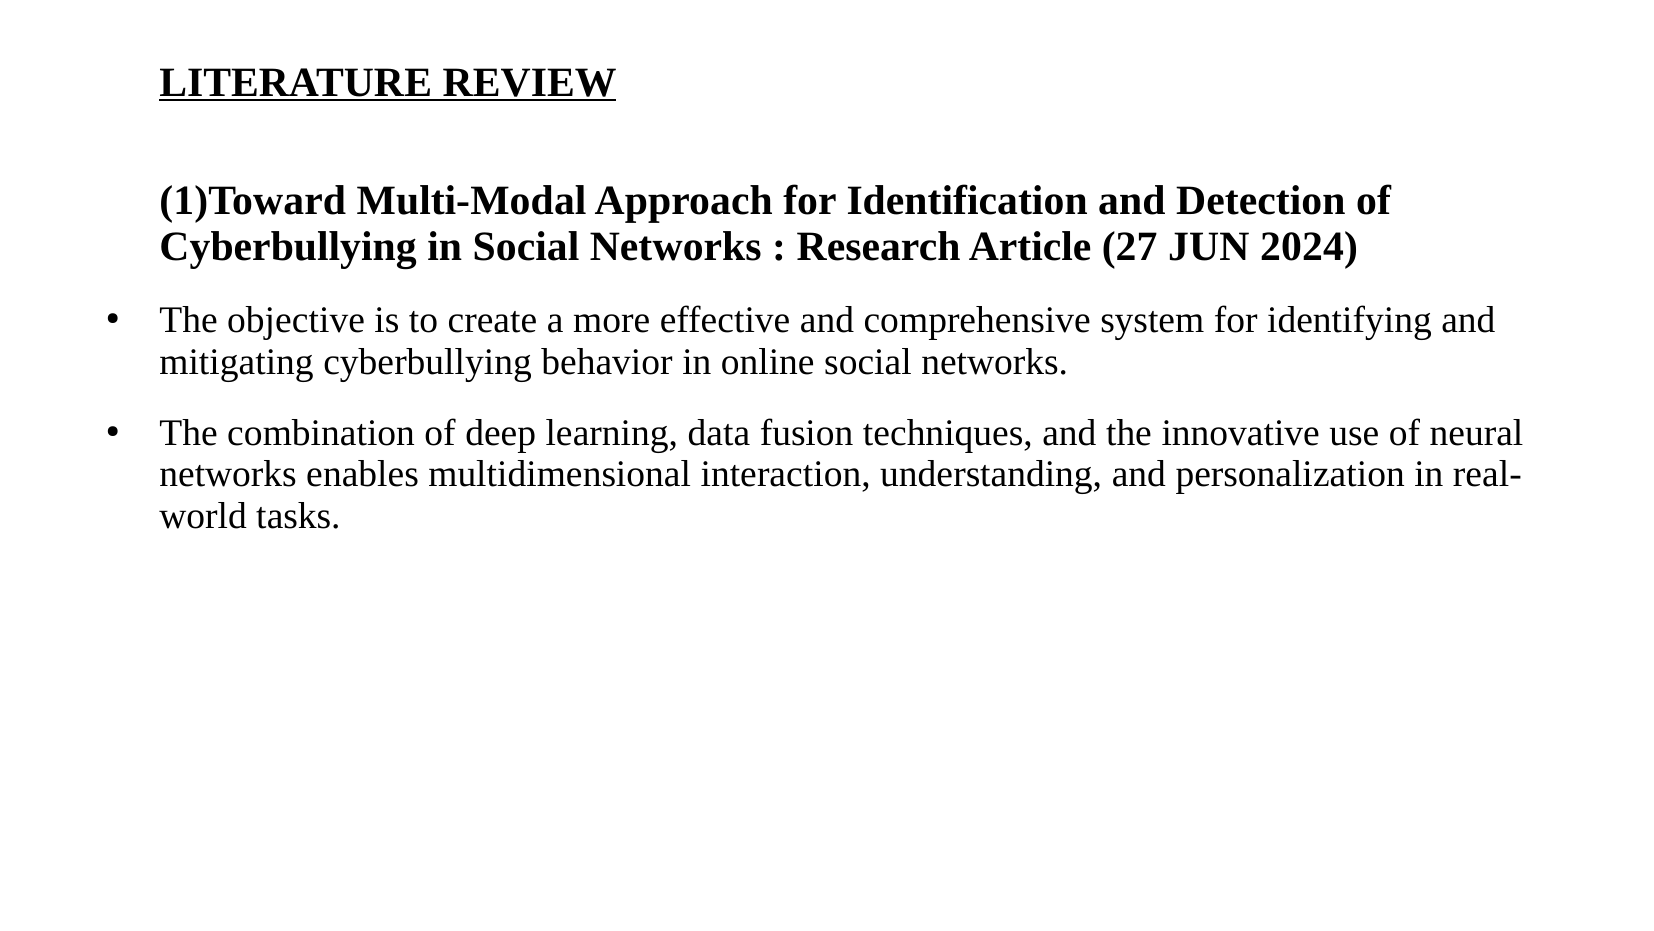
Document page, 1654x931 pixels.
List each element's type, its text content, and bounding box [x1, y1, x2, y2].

list (1)Toward Multi-Modal Approach for Identification and Detection of Cyberbullying in Social Networks : Research Article (27 JUN 2024) The objective is to create a more effective and comprehensive system for identifying and mitigating cyberbullying behavior in online social networks. The combination of deep learning, data fusion techniques, and the innovative use of neural networks enables multidimensional interaction, understanding, and personalization in real-world tasks. [88, 177, 1565, 857]
list LITERATURE REVIEW [88, 59, 1034, 148]
